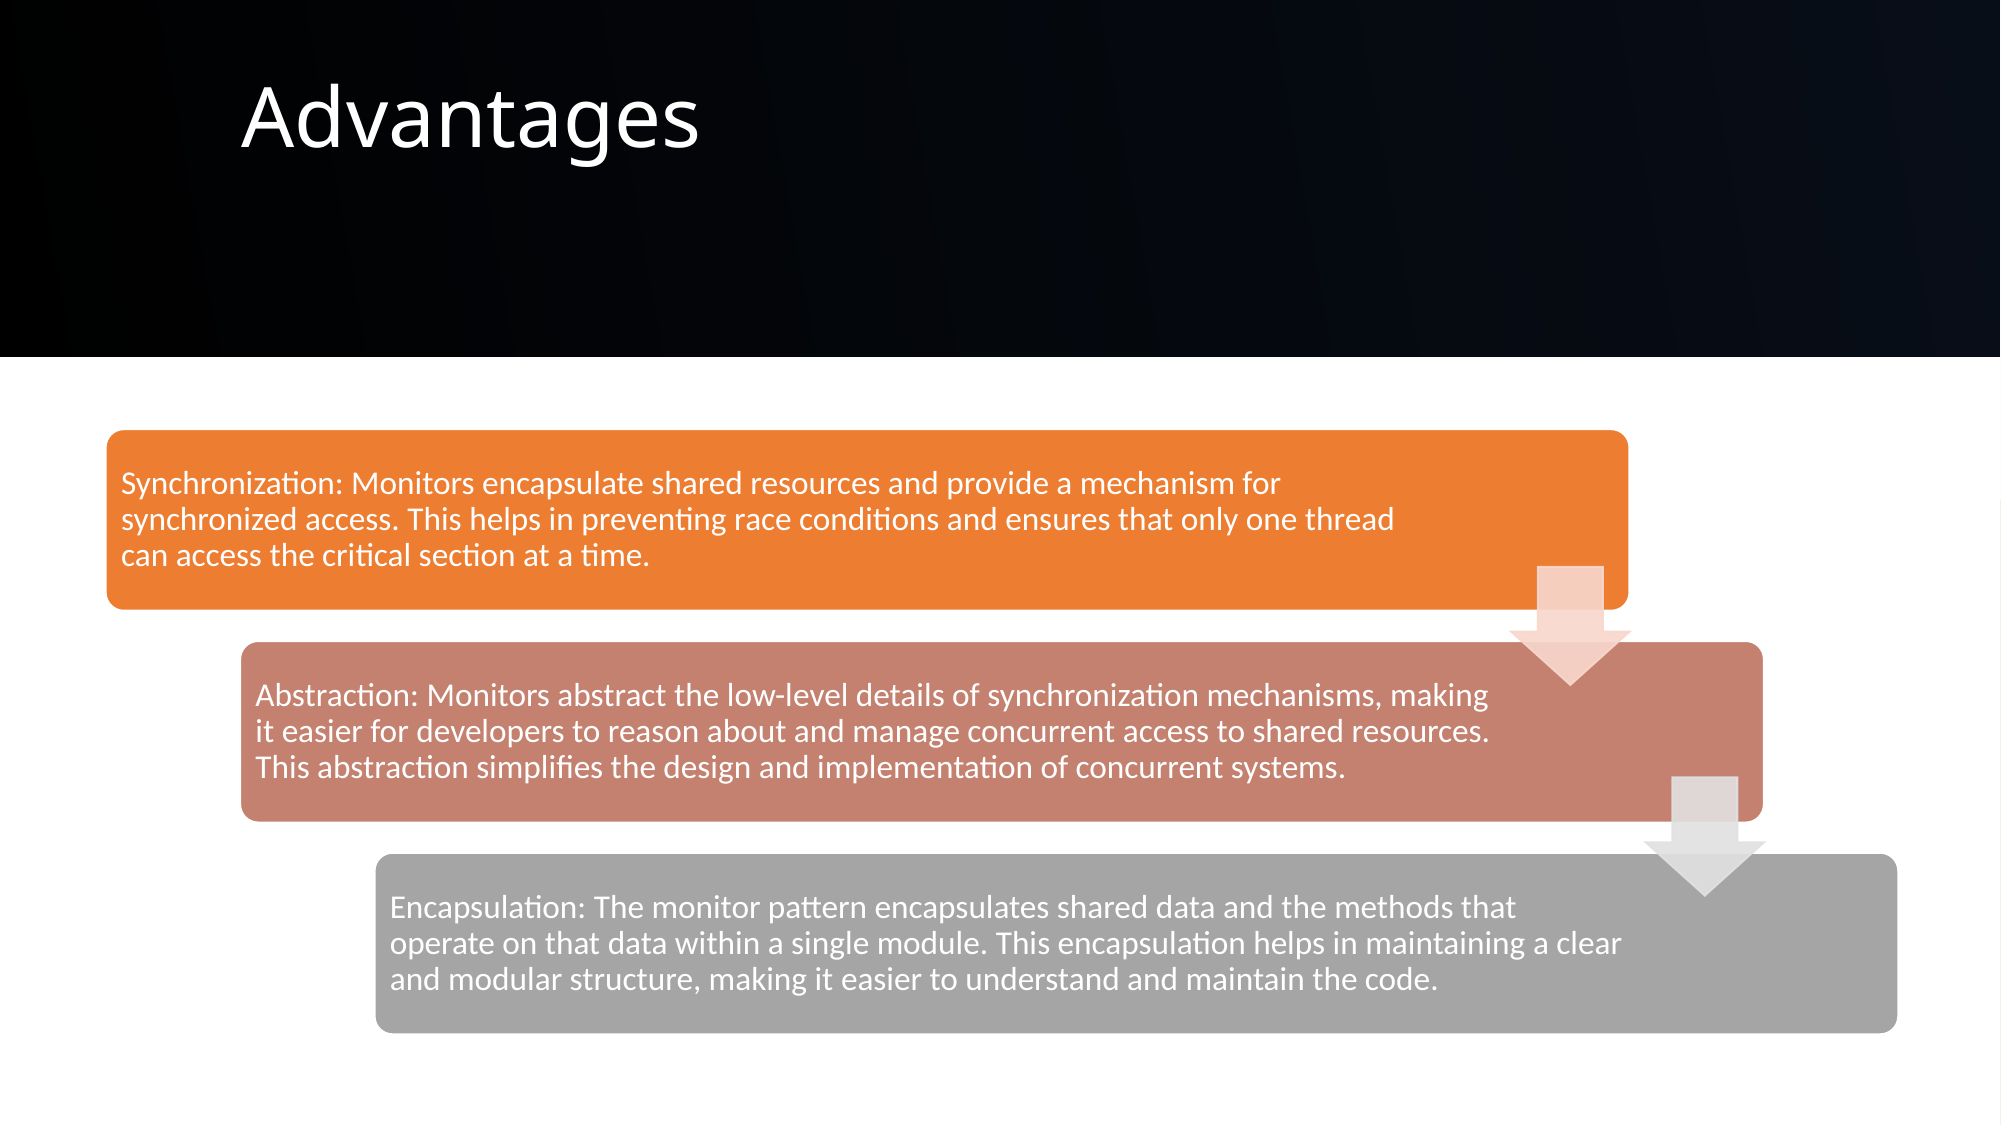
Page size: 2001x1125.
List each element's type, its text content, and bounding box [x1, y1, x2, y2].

text_box Abstraction: Monitors abstract the low-level details of synchronization mechanisms, making it easier for developers to reason about and manage concurrent access to shared resources. This abstraction simplifies the design and implementation of concurrent systems. [240, 640, 1764, 823]
text_box Synchronization: Monitors encapsulate shared resources and provide a mechanism for synchronized access. This helps in preventing race conditions and ensures that only one thread can access the critical section at a time. [105, 429, 1630, 611]
text_box Encapsulation: The monitor pattern encapsulates shared data and the methods that operate on that data within a single module. This encapsulation helps in maintaining a clear and modular structure, making it easier to understand and maintain the code. [374, 852, 1648, 1035]
text_box [0, 0, 2000, 1125]
title Advantages [226, 57, 1822, 316]
picture [1648, 773, 1987, 1112]
